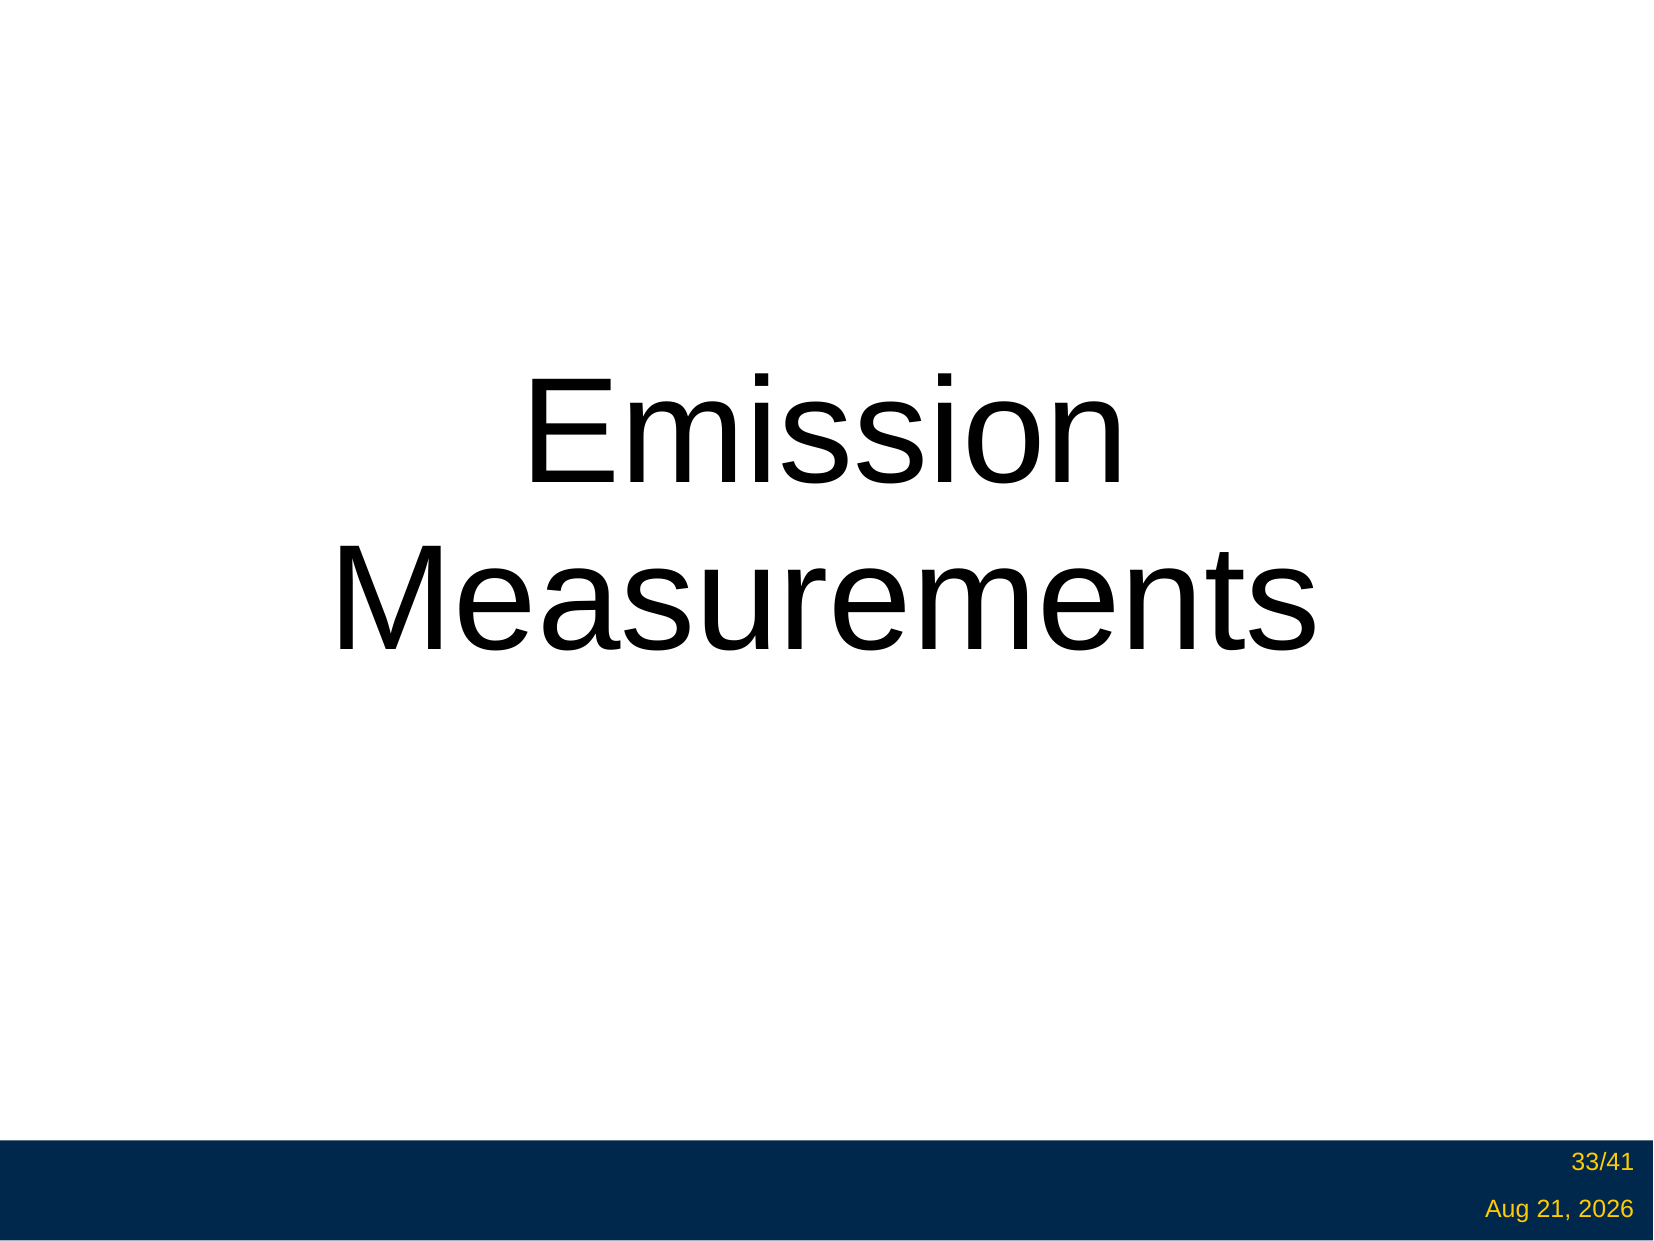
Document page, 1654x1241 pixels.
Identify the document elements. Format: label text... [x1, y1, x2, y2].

text_box Emission Measurements [313, 338, 1337, 784]
